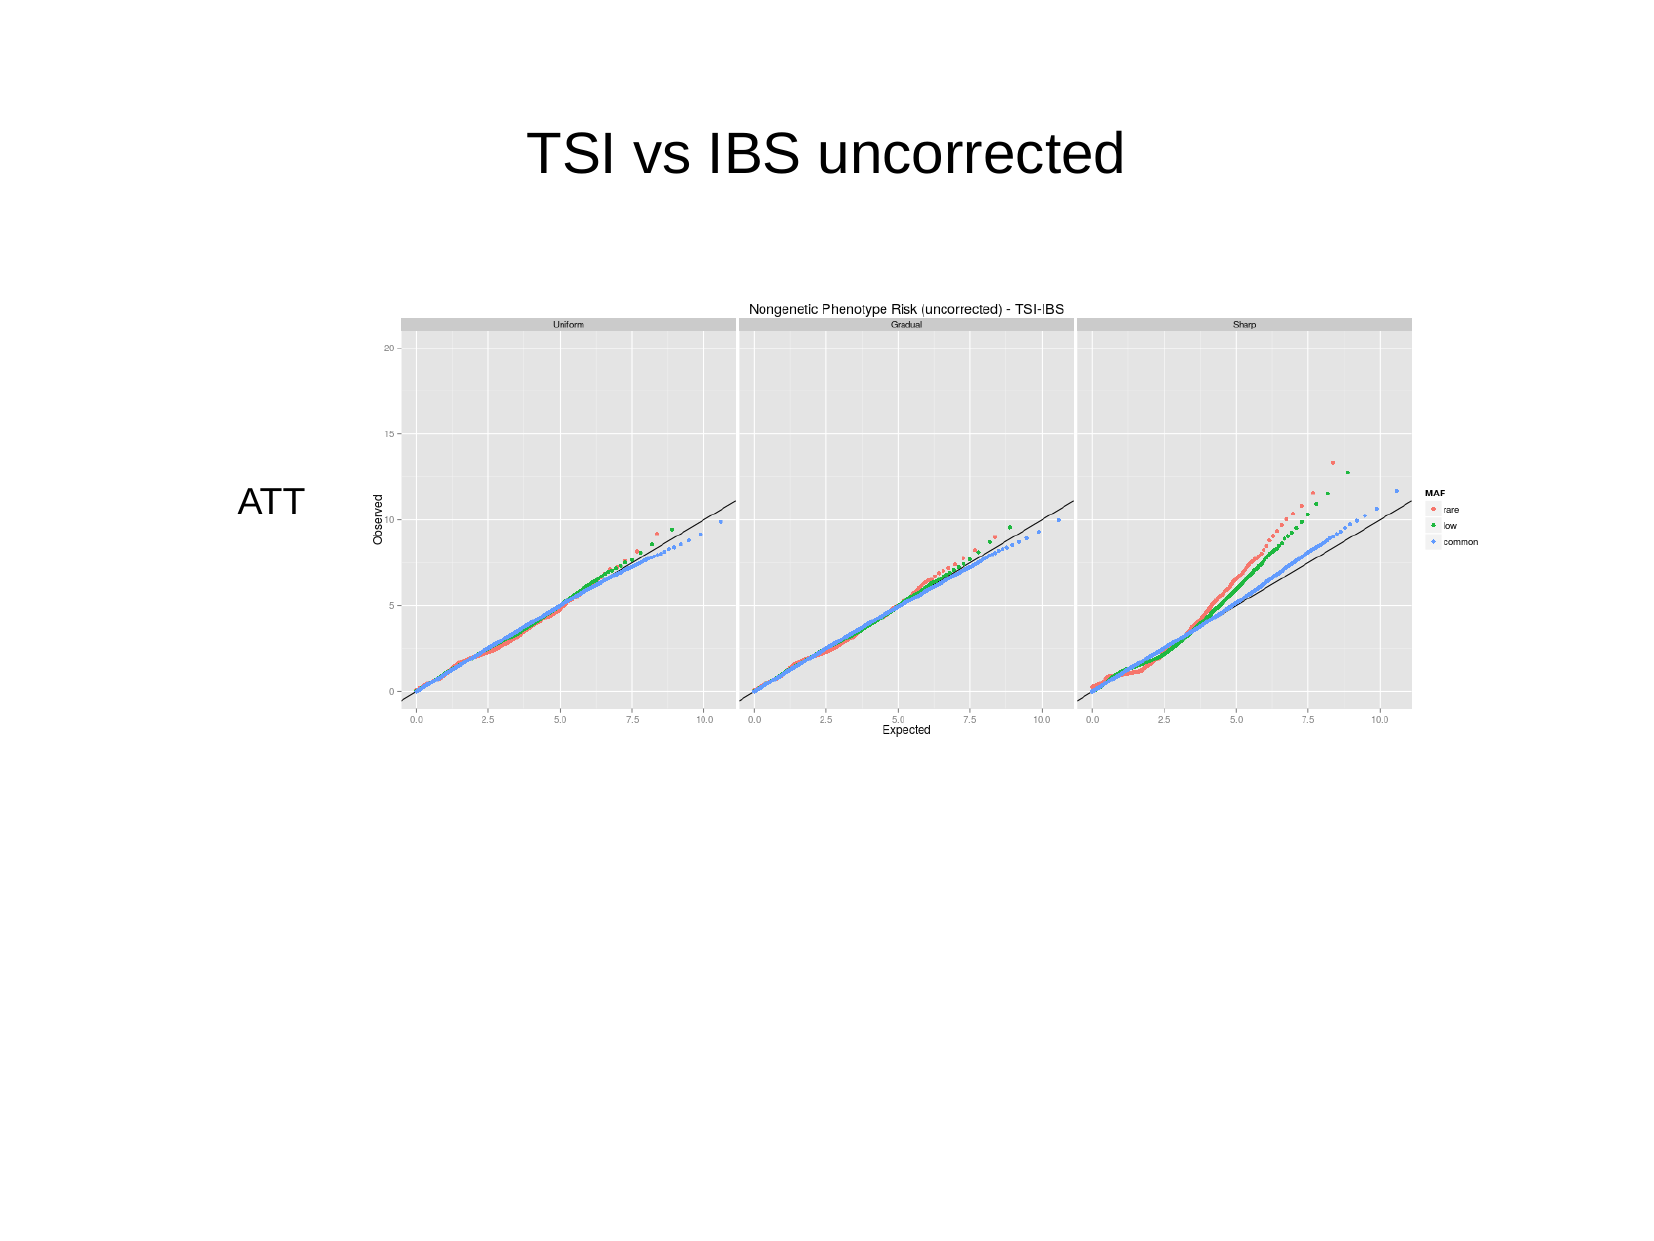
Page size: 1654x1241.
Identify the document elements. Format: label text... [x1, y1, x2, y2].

text_box ATT [222, 472, 321, 530]
title TSI vs IBS uncorrected [82, 49, 1571, 257]
picture [362, 286, 1505, 744]
